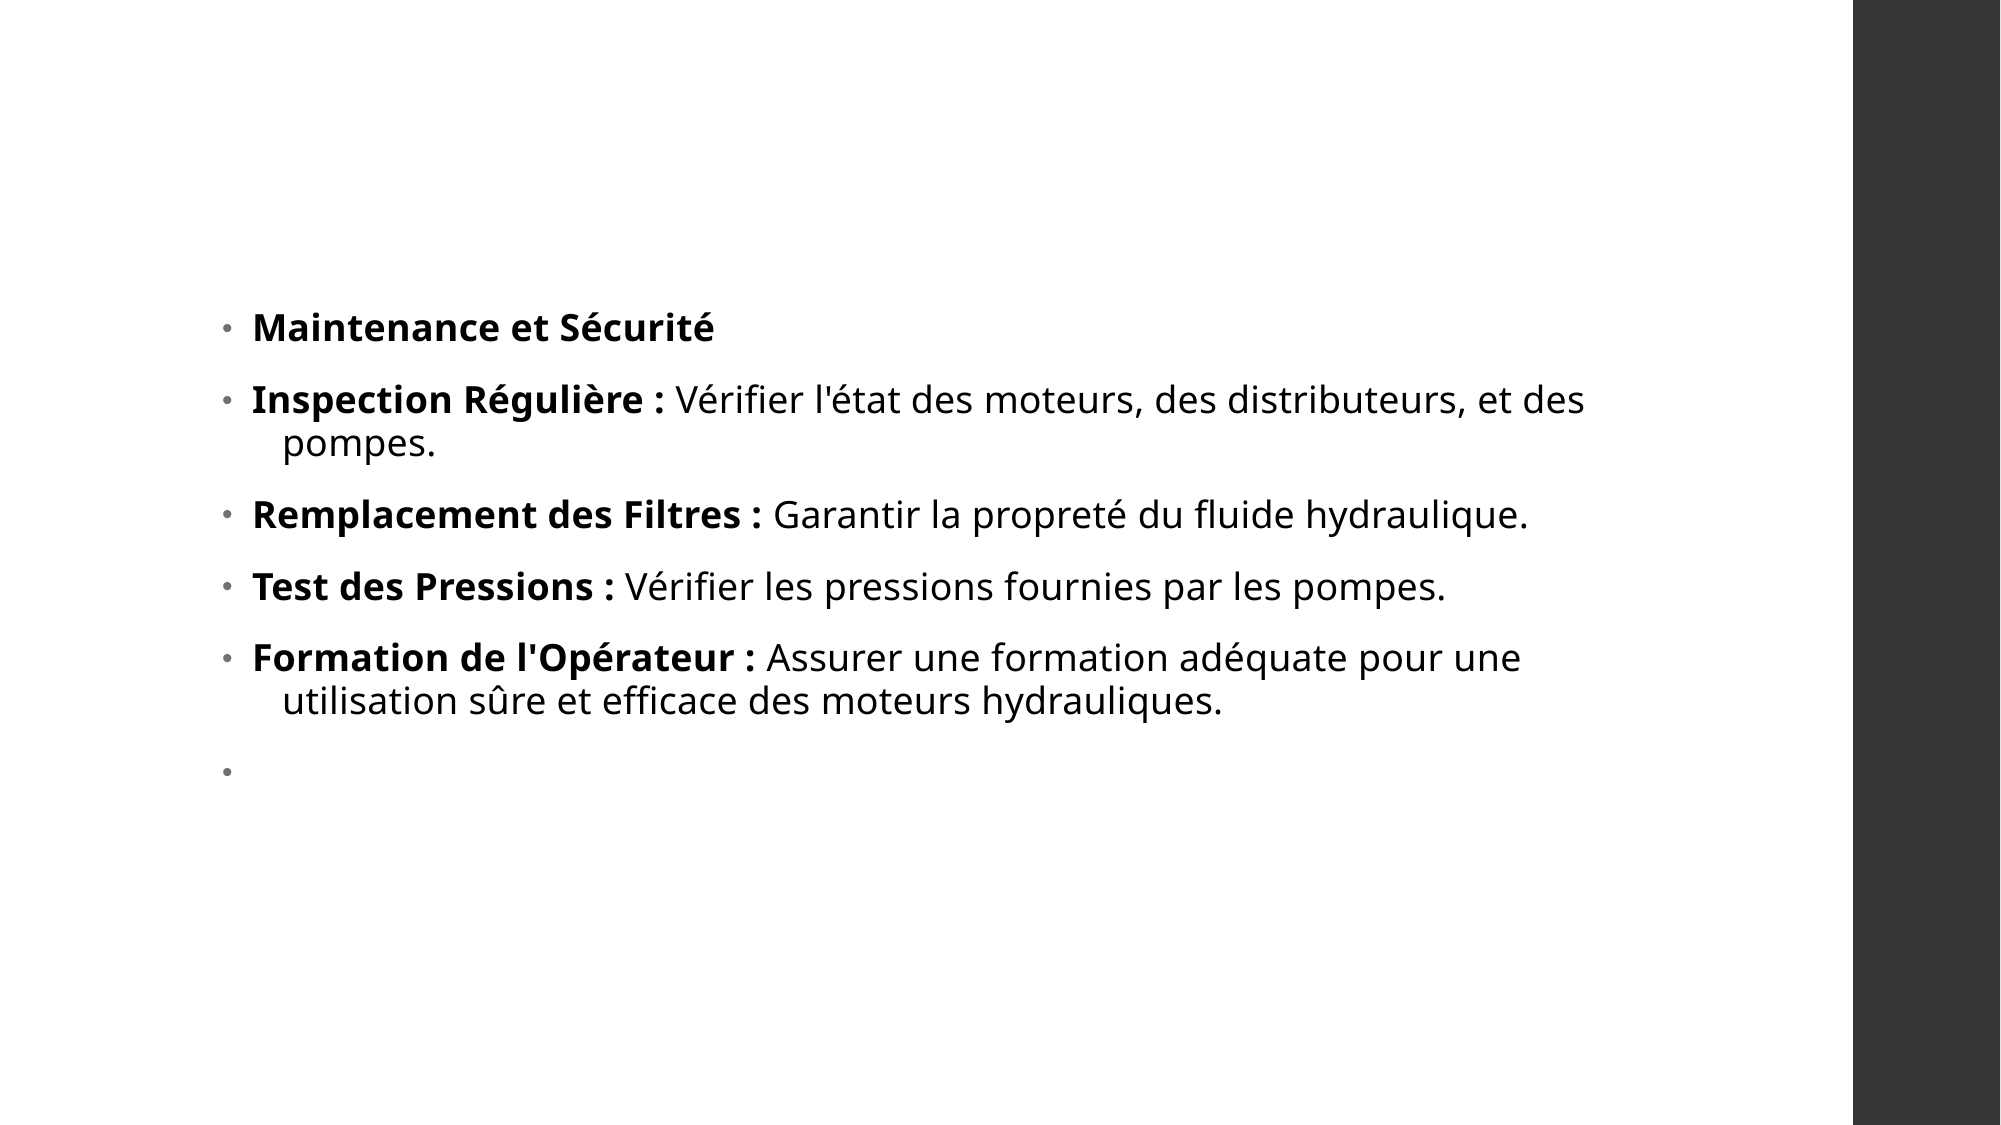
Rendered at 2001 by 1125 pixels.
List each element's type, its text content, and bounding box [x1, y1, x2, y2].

list Maintenance et Sécurité Inspection Régulière : Vérifier l'état des moteurs, des distributeurs, et des pompes. Remplacement des Filtres : Garantir la propreté du fluide hydraulique. Test des Pressions : Vérifier les pressions fournies par les pompes. Formation de l'Opérateur : Assurer une formation adéquate pour une utilisation sûre et efficace des moteurs hydrauliques. [206, 299, 1617, 1014]
